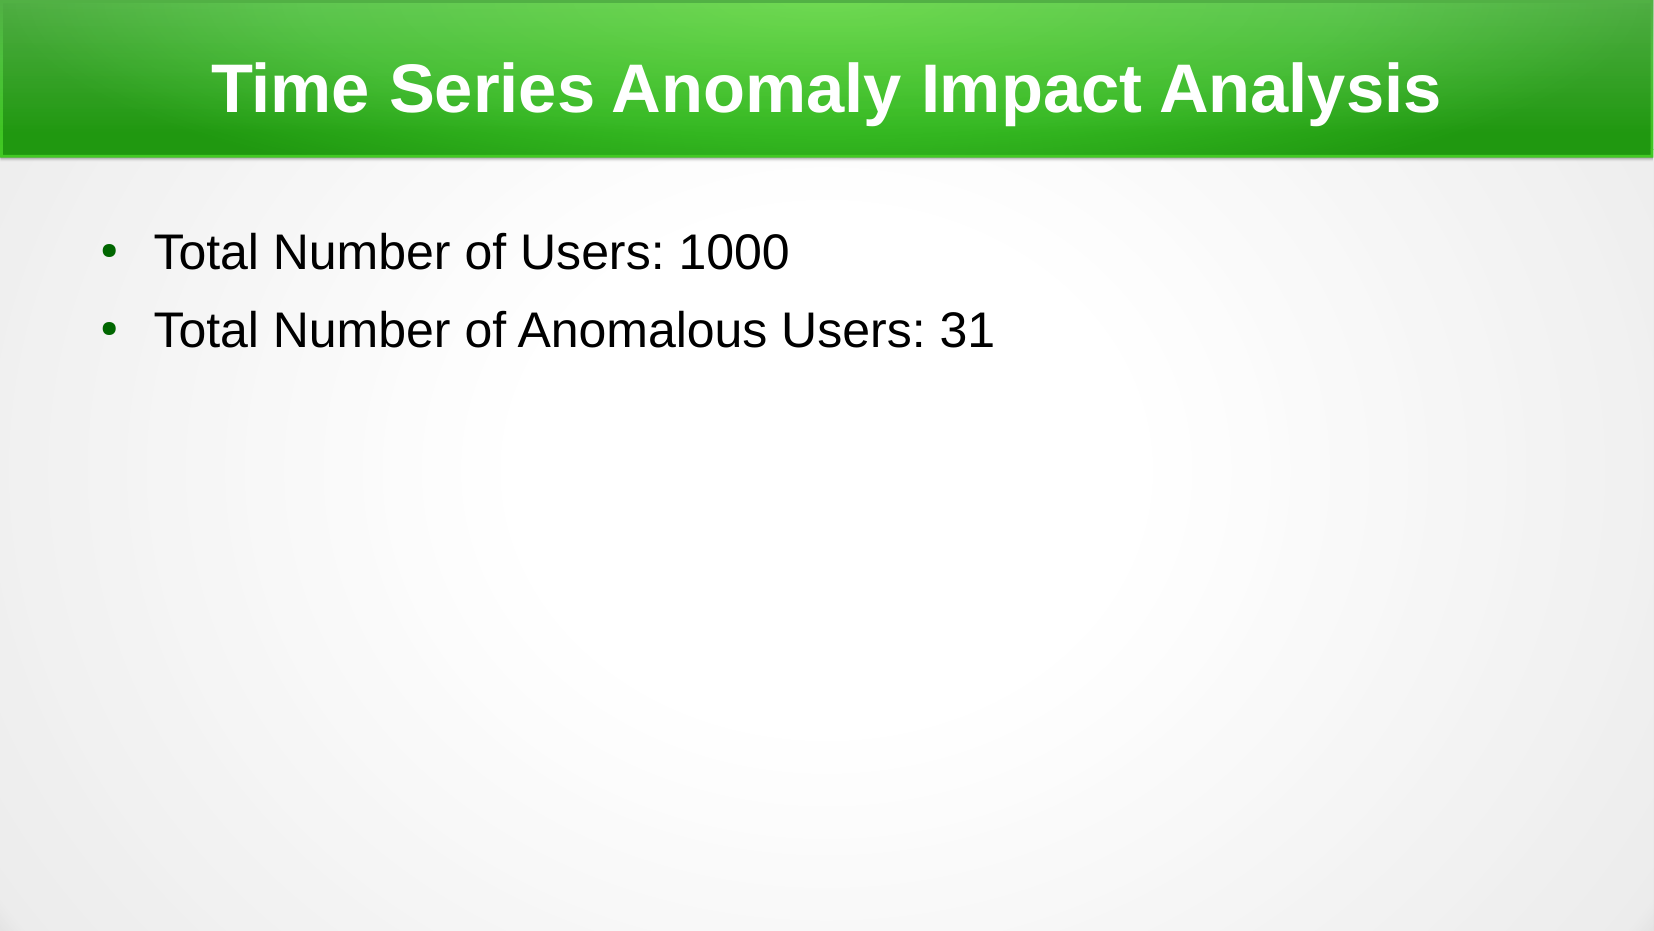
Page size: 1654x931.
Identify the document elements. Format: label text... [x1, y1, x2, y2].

list Total Number of Users: 1000 Total Number of Anomalous Users: 31 [82, 224, 1571, 764]
title Time Series Anomaly Impact Analysis [82, 35, 1571, 142]
